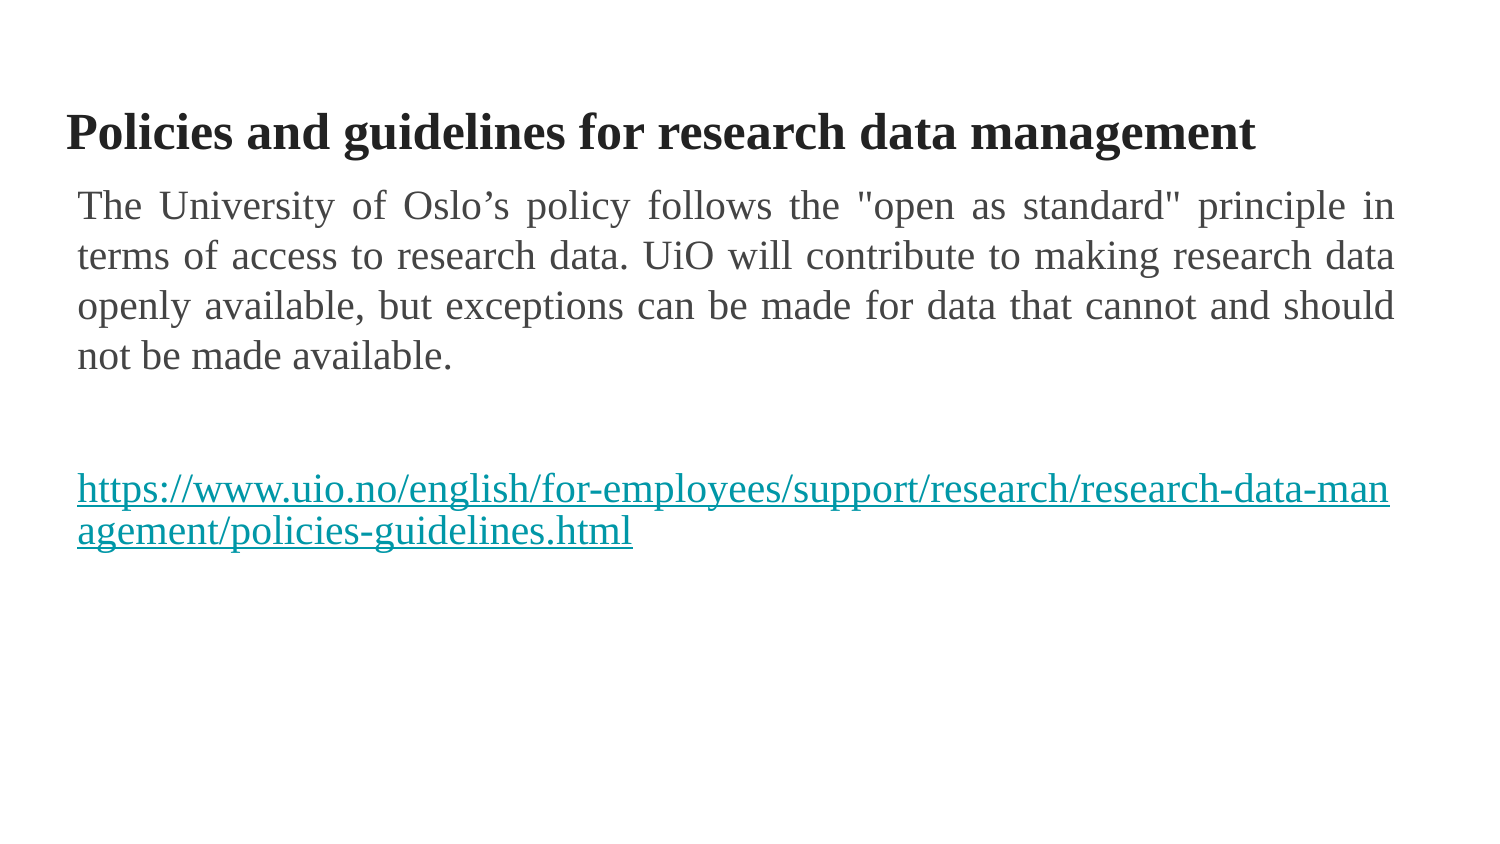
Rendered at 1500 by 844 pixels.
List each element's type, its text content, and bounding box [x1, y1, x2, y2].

text_box The University of Oslo’s policy follows the "open as standard" principle in terms of access to research data. UiO will contribute to making research data openly available, but exceptions can be made for data that cannot and should not be made available. https://www.uio.no/english/for-employees/support/research/research-data-management/policies-guidelines.html [62, 162, 1412, 577]
title Policies and guidelines for research data management [51, 72, 1449, 167]
